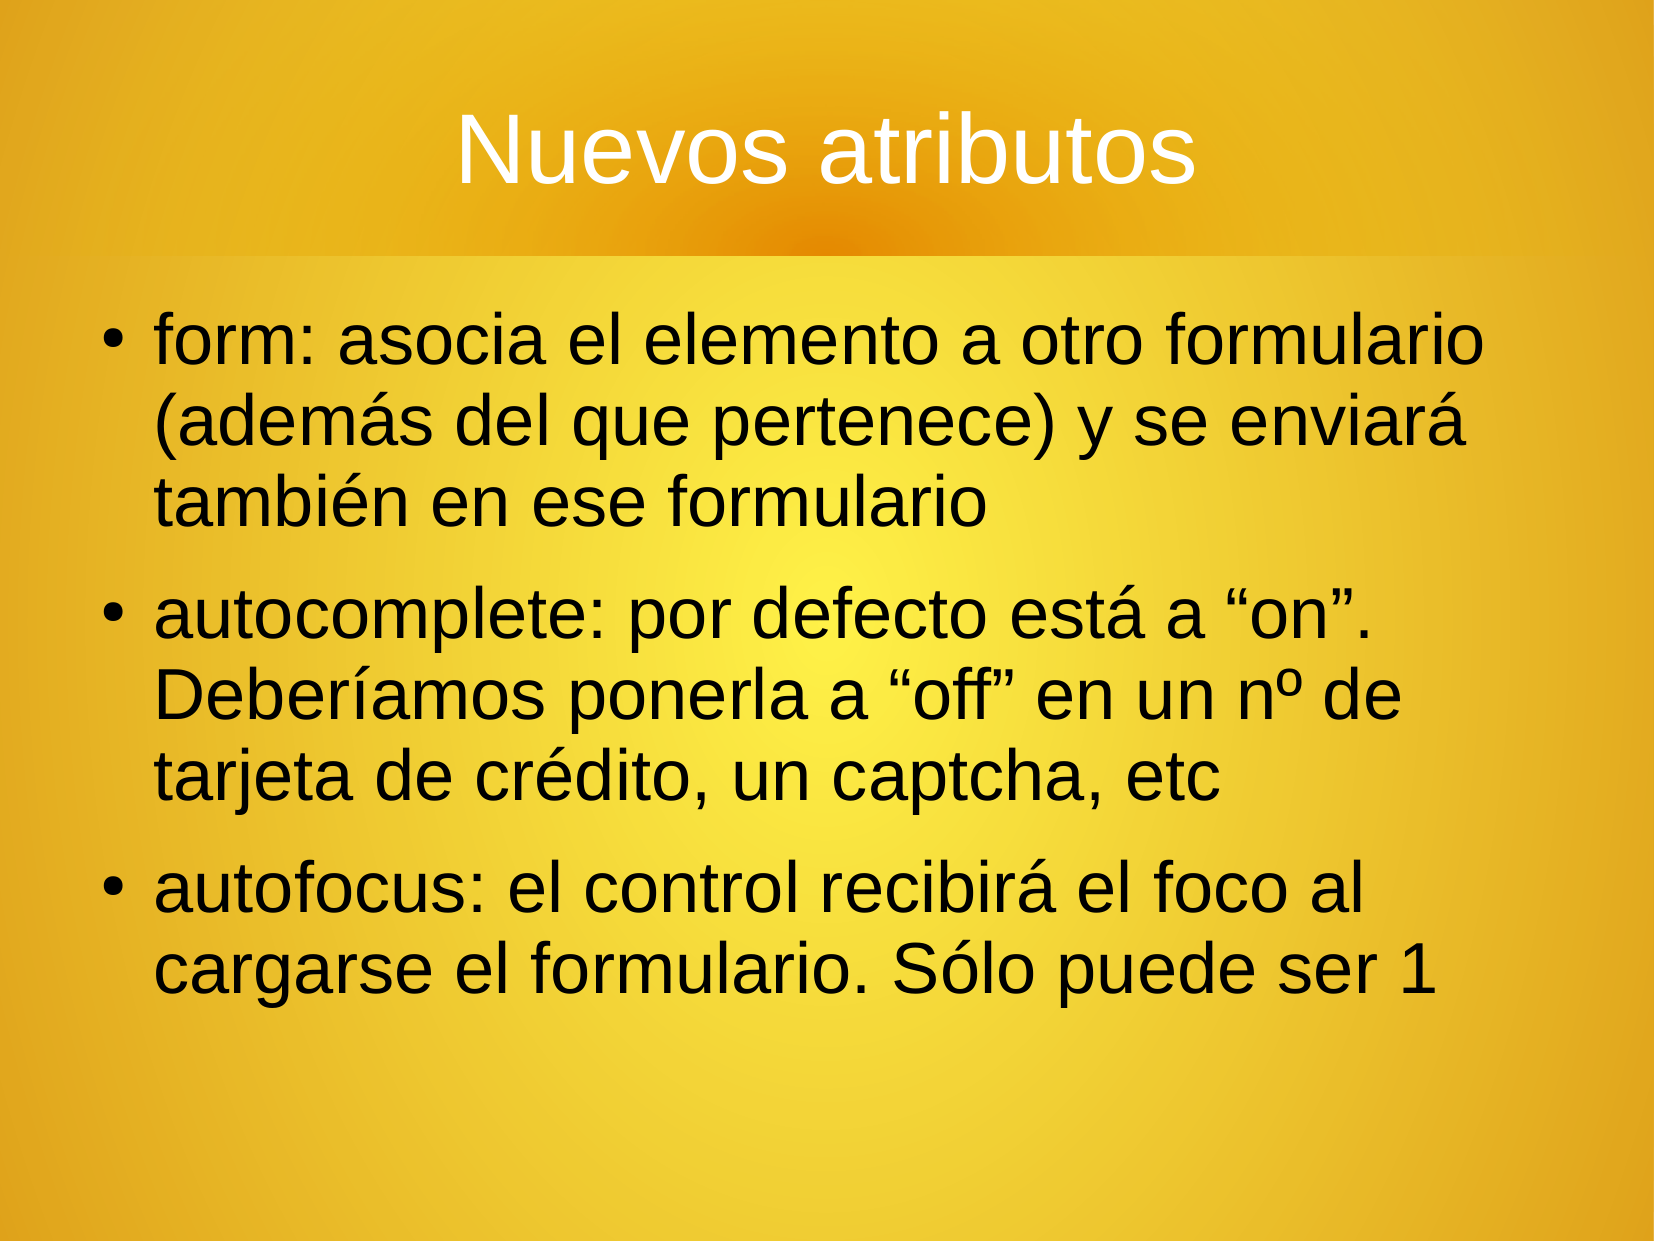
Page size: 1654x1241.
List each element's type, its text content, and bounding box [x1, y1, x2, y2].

list form: asocia el elemento a otro formulario (además del que pertenece) y se enviará también en ese formulario autocomplete: por defecto está a “on”. Deberíamos ponerla a “off” en un nº de tarjeta de crédito, un captcha, etc autofocus: el control recibirá el foco al cargarse el formulario. Sólo puede ser 1 [82, 299, 1571, 1170]
title Nuevos atributos [82, 47, 1571, 252]
